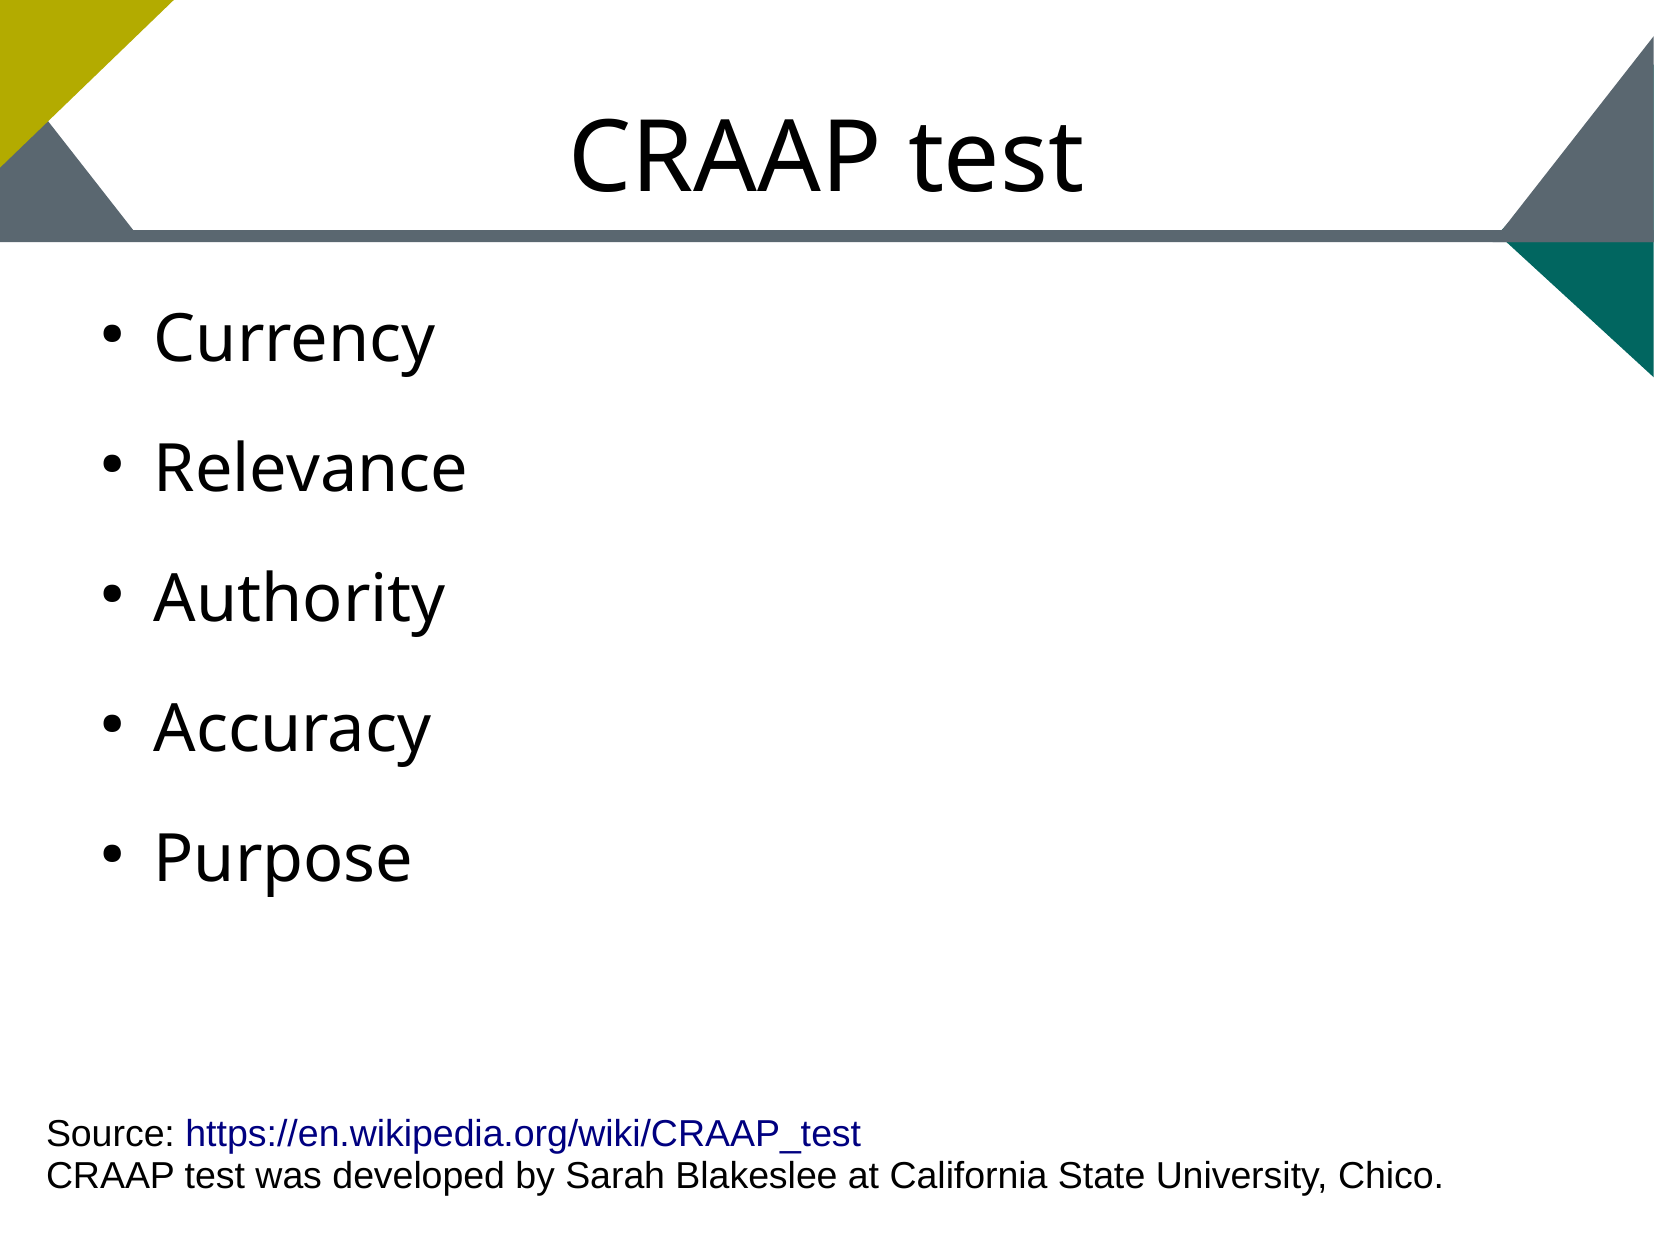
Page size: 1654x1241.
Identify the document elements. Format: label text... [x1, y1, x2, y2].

list Currency Relevance Authority Accuracy Purpose [82, 290, 1571, 1108]
title CRAAP test [82, 49, 1571, 257]
text_box Source: https://en.wikipedia.org/wiki/CRAAP_test CRAAP test was developed by Sarah Blakeslee at California State University, Chico. [31, 1105, 1460, 1205]
